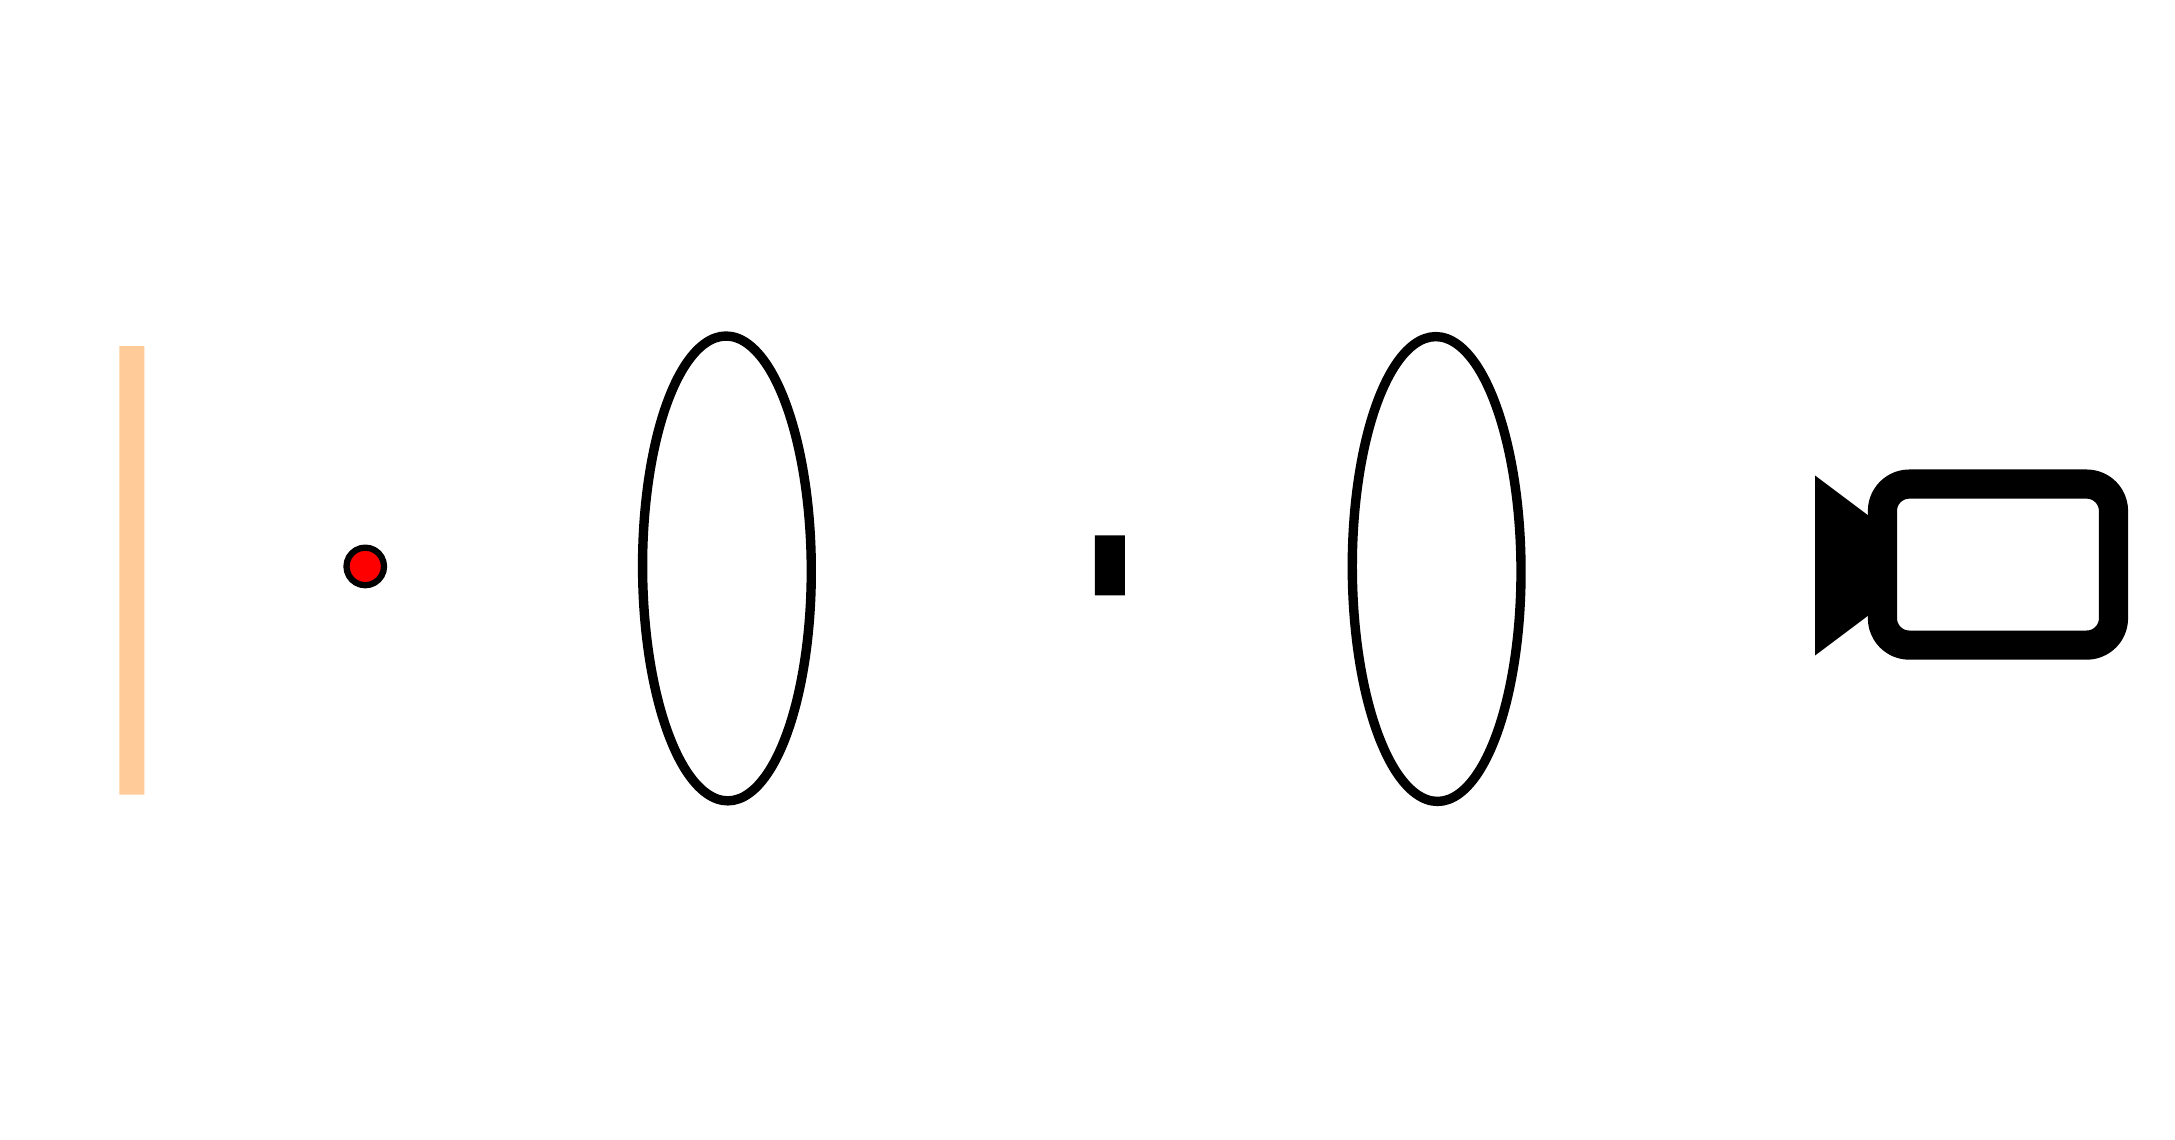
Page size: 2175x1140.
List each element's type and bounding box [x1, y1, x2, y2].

text_box [346, 547, 385, 586]
text_box [642, 336, 812, 801]
text_box [1815, 475, 1876, 656]
text_box [1882, 484, 2114, 646]
text_box [1352, 336, 1522, 802]
text_box [1094, 535, 1125, 596]
